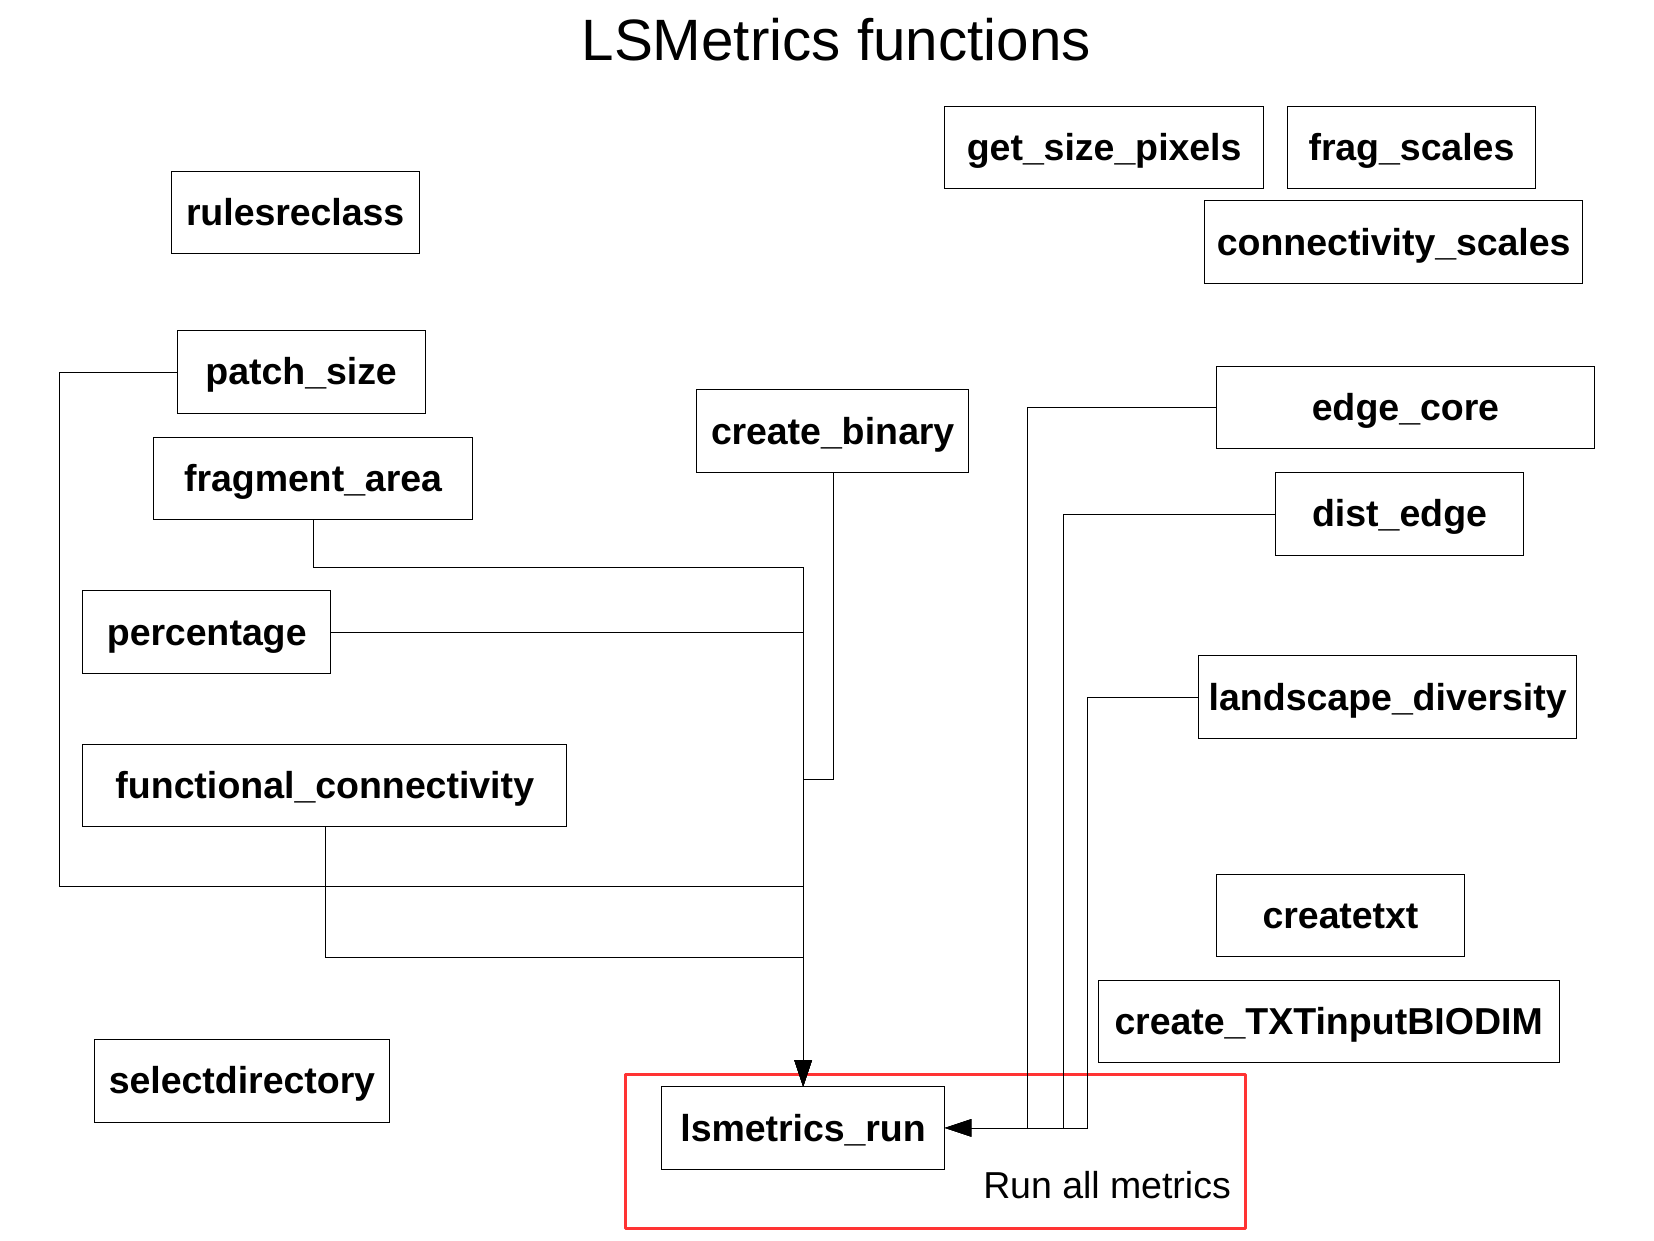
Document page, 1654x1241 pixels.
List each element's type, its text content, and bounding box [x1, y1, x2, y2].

text_box createtxt [1216, 874, 1465, 957]
text_box create_TXTinputBIODIM [1098, 980, 1560, 1063]
text_box Run all metrics [968, 1157, 1246, 1215]
text_box [1064, 1074, 1087, 1128]
text_box fragment_area [153, 437, 473, 520]
text_box get_size_pixels [944, 106, 1264, 189]
text_box lsmetrics_run [661, 1086, 945, 1170]
text_box connectivity_scales [1204, 200, 1583, 284]
text_box dist_edge [1275, 472, 1524, 556]
text_box LSMetrics functions [566, 0, 1205, 81]
text_box frag_scales [1287, 106, 1536, 189]
text_box rulesreclass [171, 171, 420, 254]
text_box patch_size [177, 330, 426, 414]
text_box percentage [82, 590, 331, 674]
text_box create_binary [696, 389, 969, 473]
text_box selectdirectory [94, 1039, 390, 1123]
text_box [804, 1074, 1027, 1128]
text_box edge_core [1216, 366, 1595, 449]
text_box landscape_diversity [1198, 655, 1577, 739]
text_box functional_connectivity [82, 744, 567, 827]
text_box [625, 1074, 1246, 1229]
text_box [1028, 1074, 1063, 1128]
